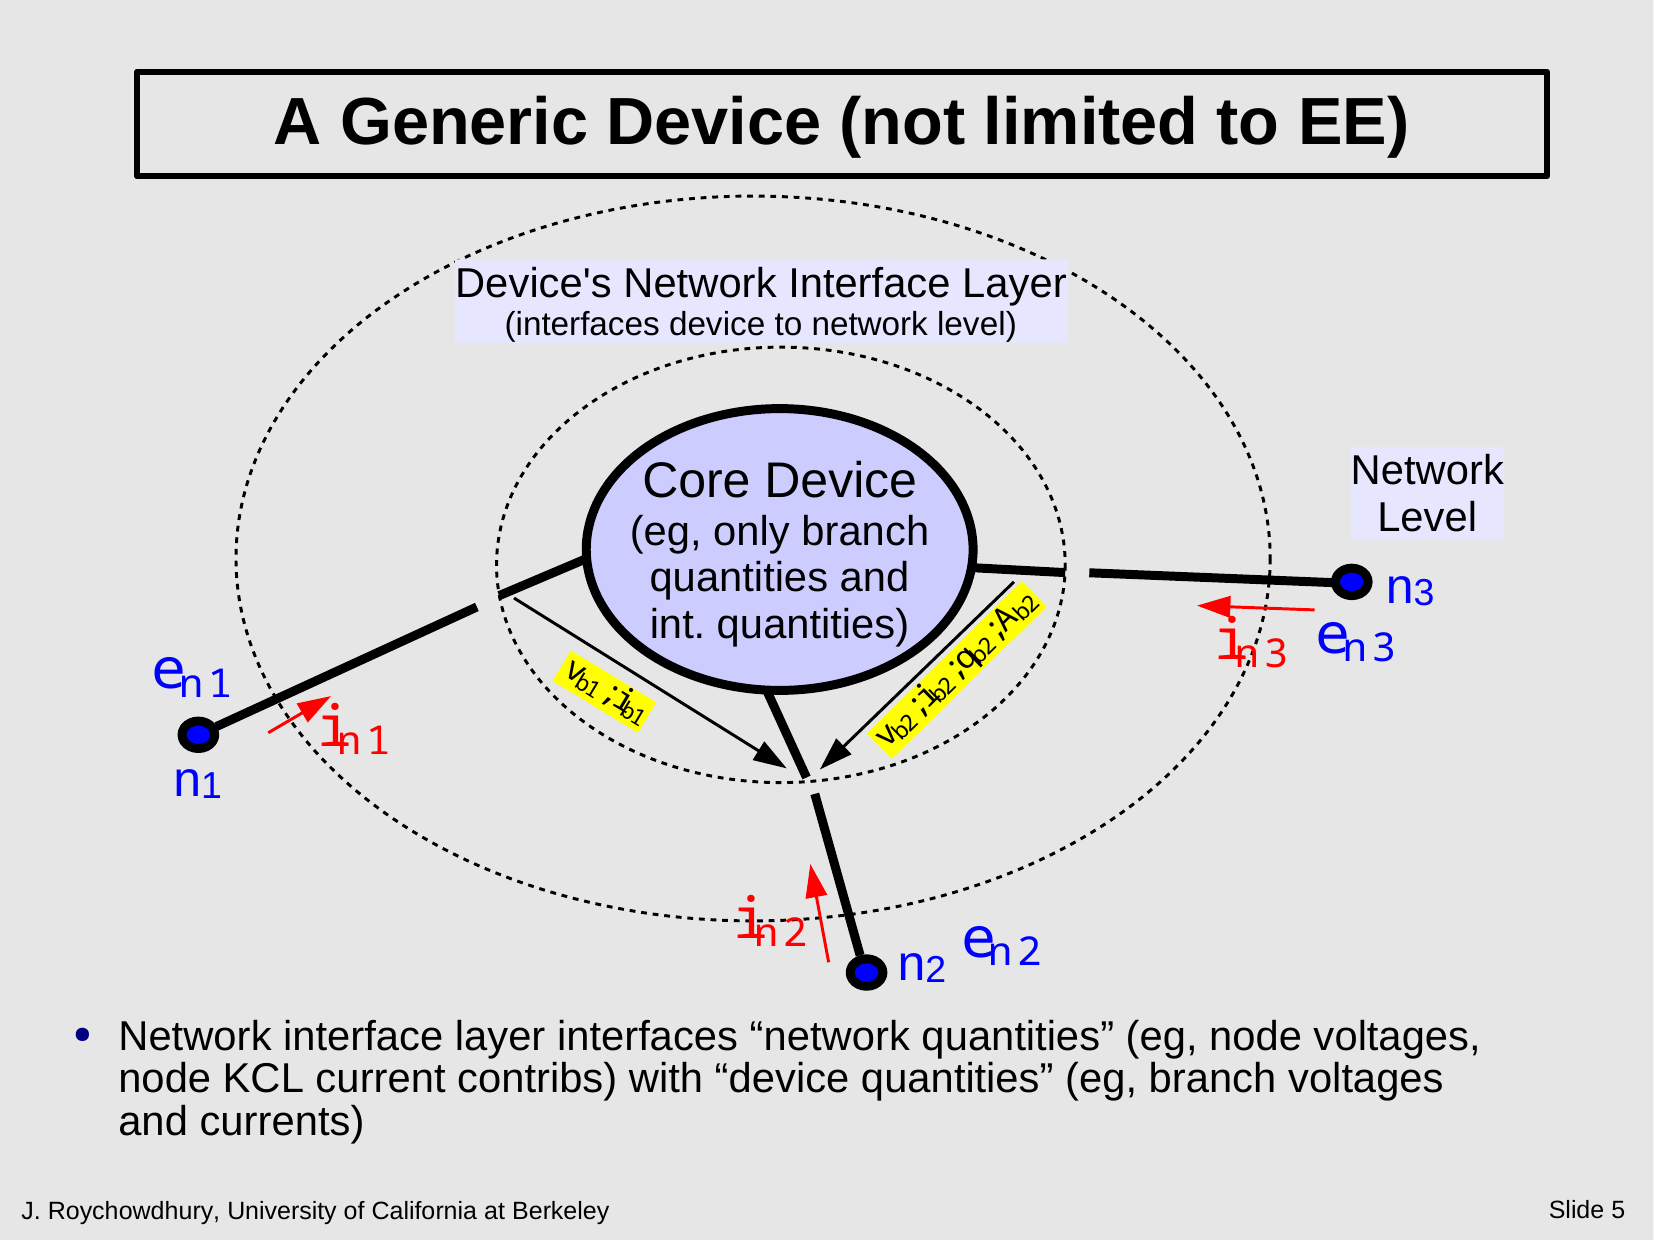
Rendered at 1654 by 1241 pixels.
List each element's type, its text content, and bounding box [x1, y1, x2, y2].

text_box [850, 958, 883, 987]
picture [1312, 620, 1400, 667]
title A Generic Device (not limited to EE) [136, 71, 1548, 177]
text_box n2 [897, 935, 947, 1002]
text_box Core Device (eg, only branch quantities and int. quantities) [586, 408, 974, 691]
text_box Device's Network Interface Layer (interfaces device to network level) [455, 259, 1068, 343]
picture [726, 894, 815, 951]
picture [309, 702, 398, 760]
text_box n1 [173, 751, 222, 819]
picture [867, 581, 1047, 759]
picture [148, 656, 236, 702]
picture [552, 650, 657, 733]
list Network interface layer interfaces “network quantities” (eg, node voltages, node KCL current contribs) with “device quantities” (eg, branch voltages and currents) [43, 1016, 1527, 1148]
text_box Network Level [1350, 446, 1505, 541]
text_box n3 [1385, 558, 1435, 625]
text_box [182, 721, 215, 749]
text_box [1335, 568, 1369, 596]
picture [957, 924, 1045, 970]
picture [1207, 615, 1296, 672]
